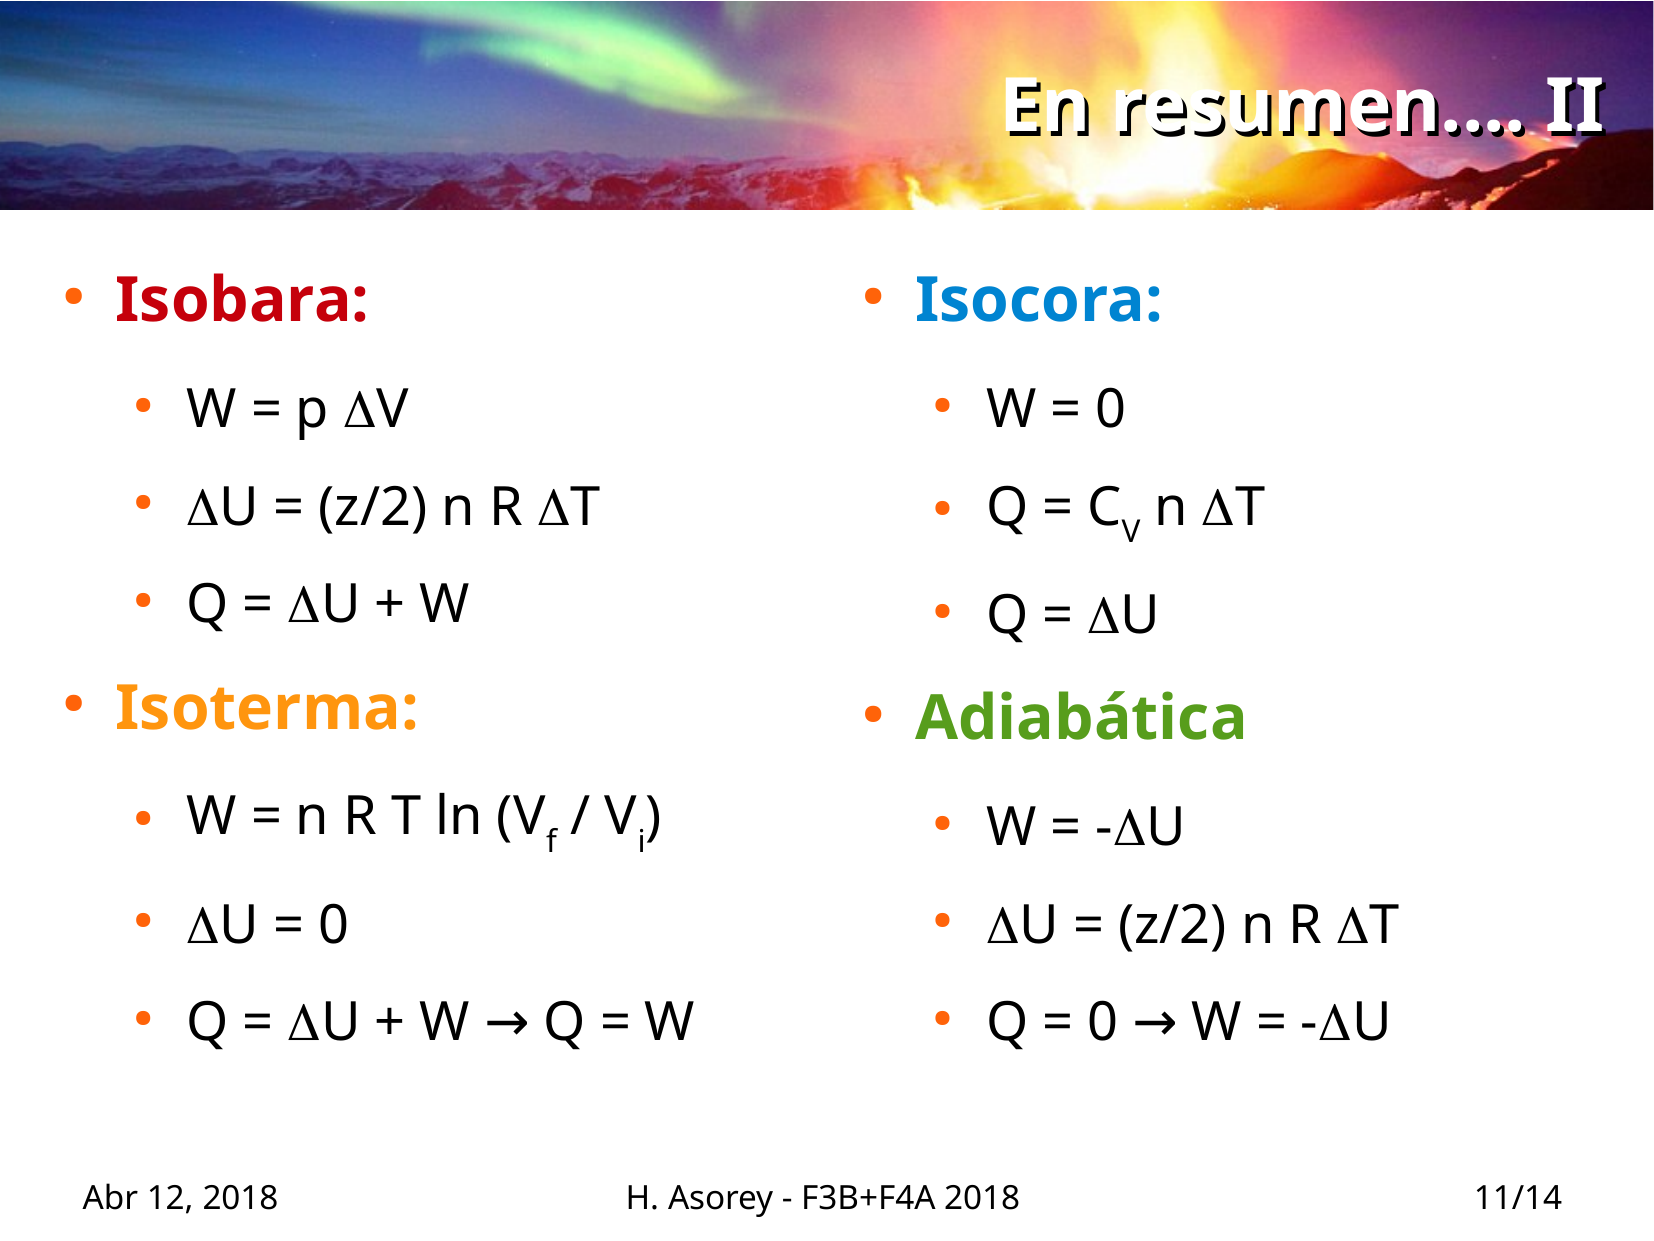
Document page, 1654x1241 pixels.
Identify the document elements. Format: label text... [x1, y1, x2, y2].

title En resumen.... II [45, 15, 1606, 191]
list Isocora: W = 0 Q = CV n DT Q = DU Adiabática W = -DU DU = (z/2) n R DT Q = 0 → W = -DU [844, 255, 1606, 1156]
list Isobara: W = p DV DU = (z/2) n R DT Q = DU + W Isoterma: W = n R T ln (Vf / Vi) DU = 0 Q = DU + W → Q = W [45, 255, 807, 1156]
picture [0, 1, 1654, 210]
